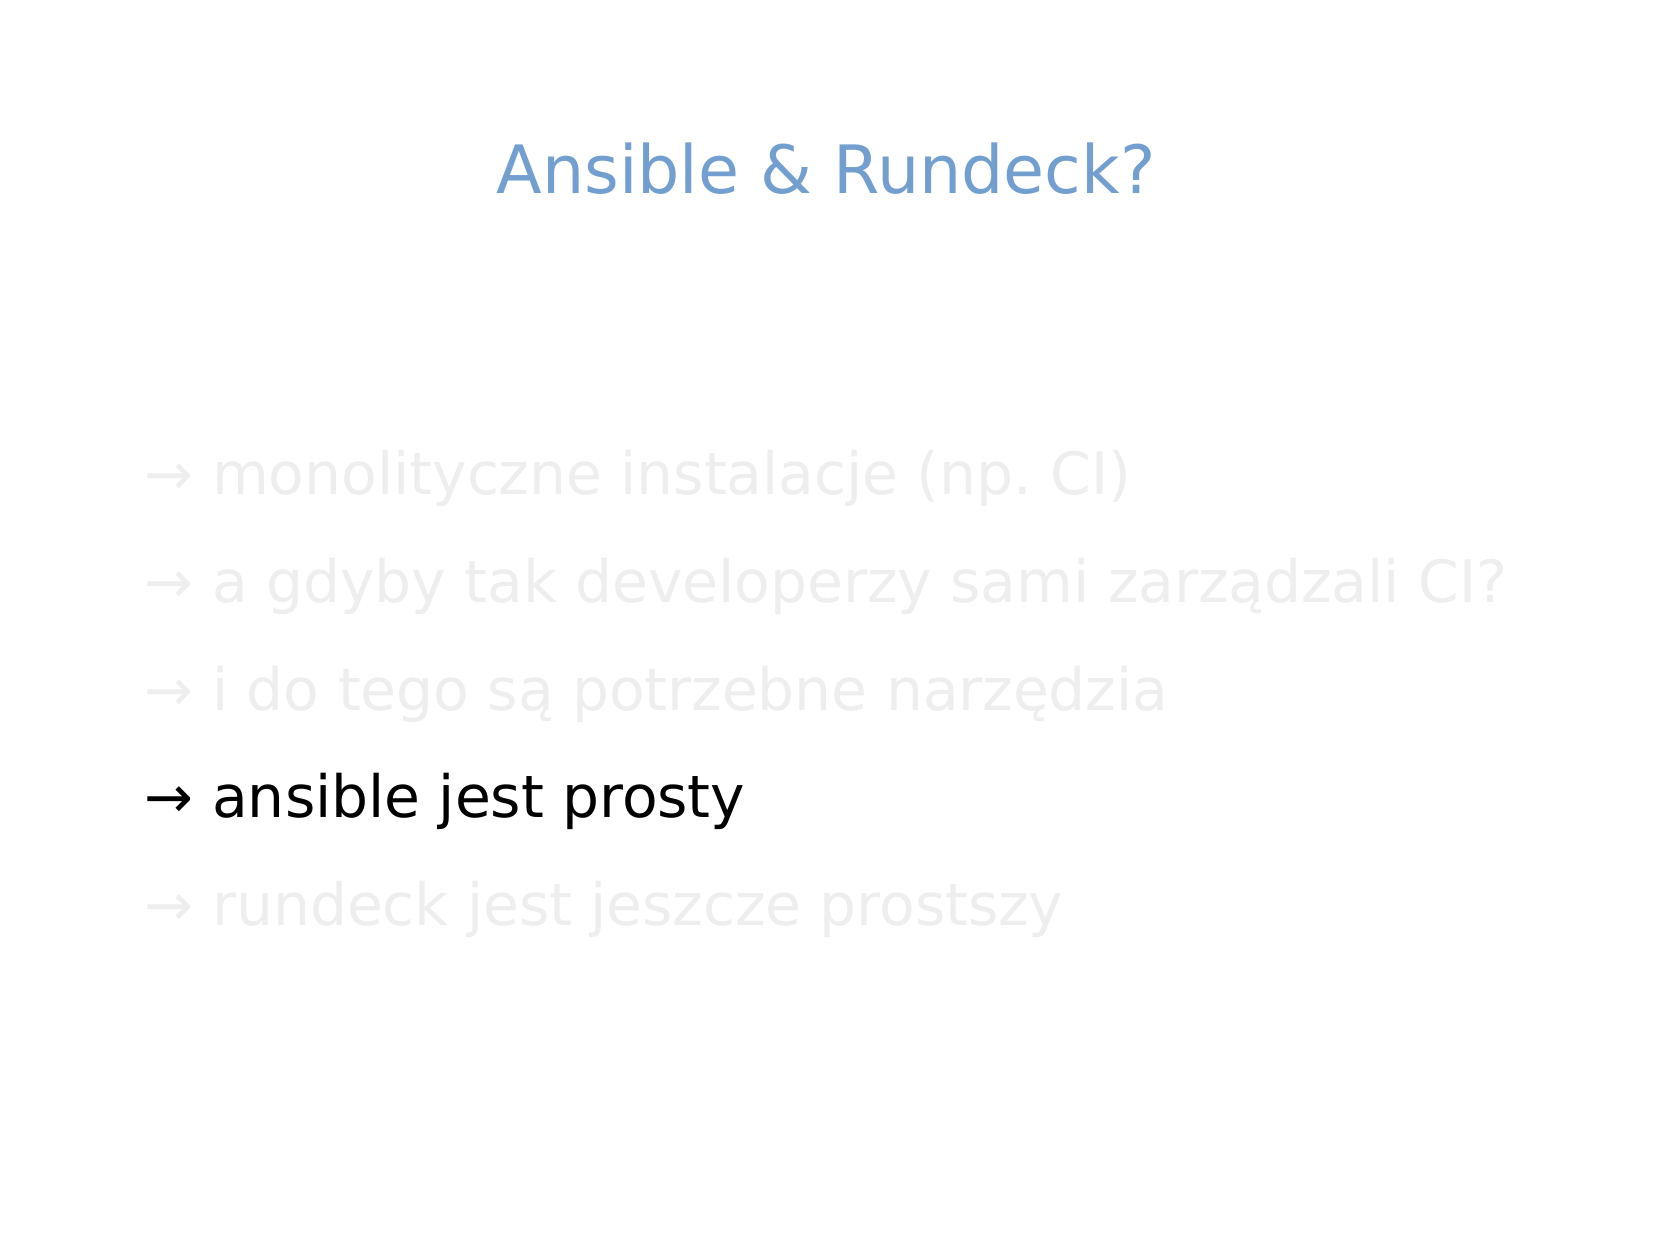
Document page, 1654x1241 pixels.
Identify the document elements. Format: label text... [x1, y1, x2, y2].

text_box Ansible & Rundeck? [482, 123, 1172, 217]
text_box → monolityczne instalacje (np. CI) → a gdyby tak developerzy sami zarządzali CI? → i do tego są potrzebne narzędzia → ansible jest prosty → rundeck jest jeszcze prostszy [130, 399, 1524, 913]
